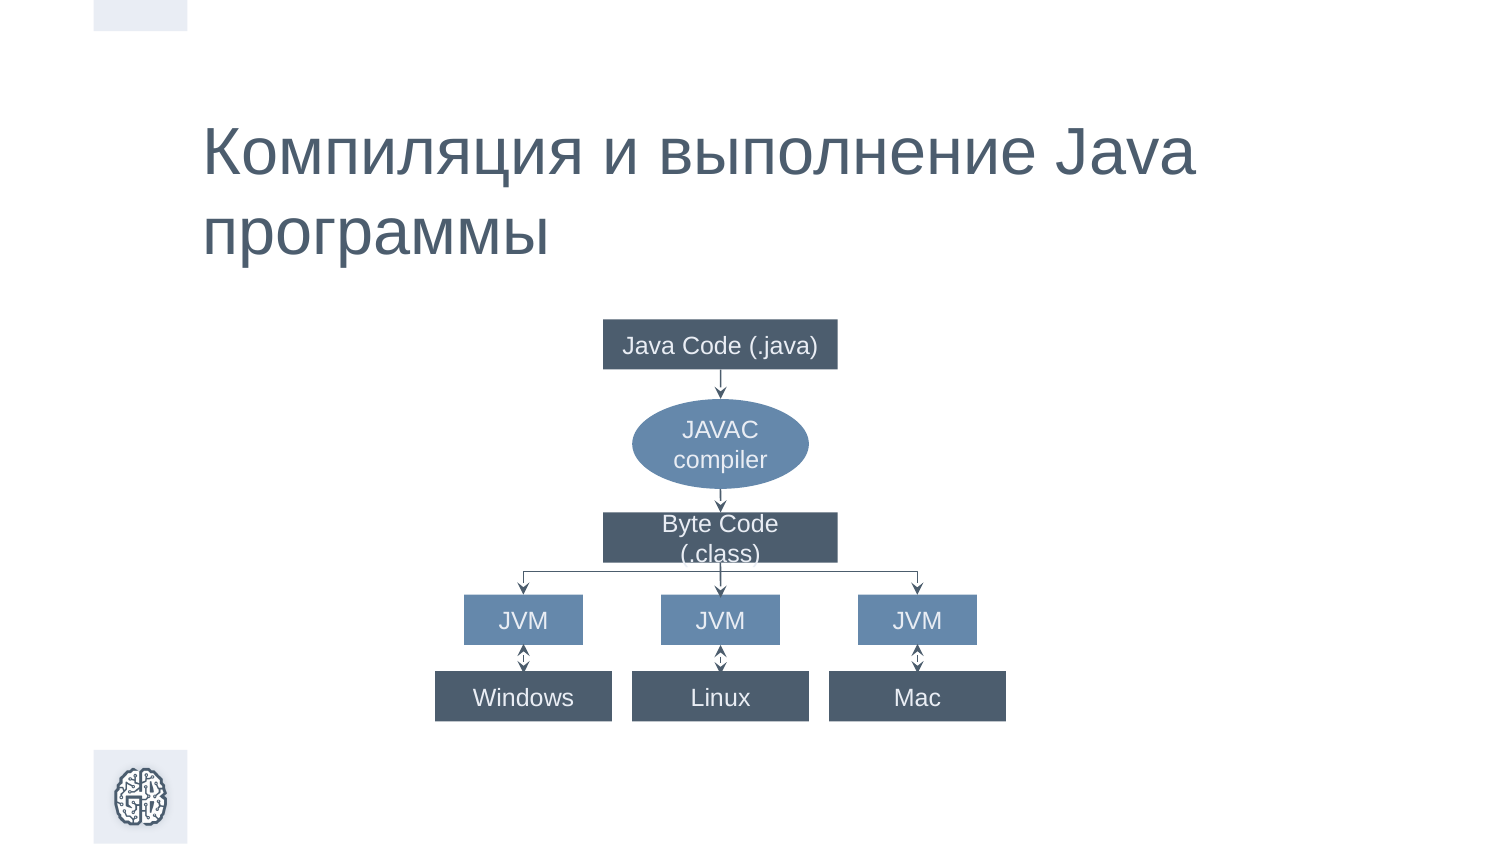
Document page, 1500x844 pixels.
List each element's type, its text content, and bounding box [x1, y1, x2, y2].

text_box JVM [858, 594, 977, 645]
text_box Byte Code (.class) [603, 512, 838, 563]
text_box JVM [661, 594, 780, 645]
text_box JVM [464, 594, 583, 645]
text_box Linux [632, 671, 809, 722]
text_box Mac [829, 671, 1006, 722]
text_box Windows [435, 671, 612, 722]
text_box JAVAC compiler [632, 399, 809, 489]
picture [106, 760, 175, 834]
text_box Java Code (.java) [603, 319, 838, 370]
text_box Компиляция и выполнение Java программы [187, 93, 1312, 282]
